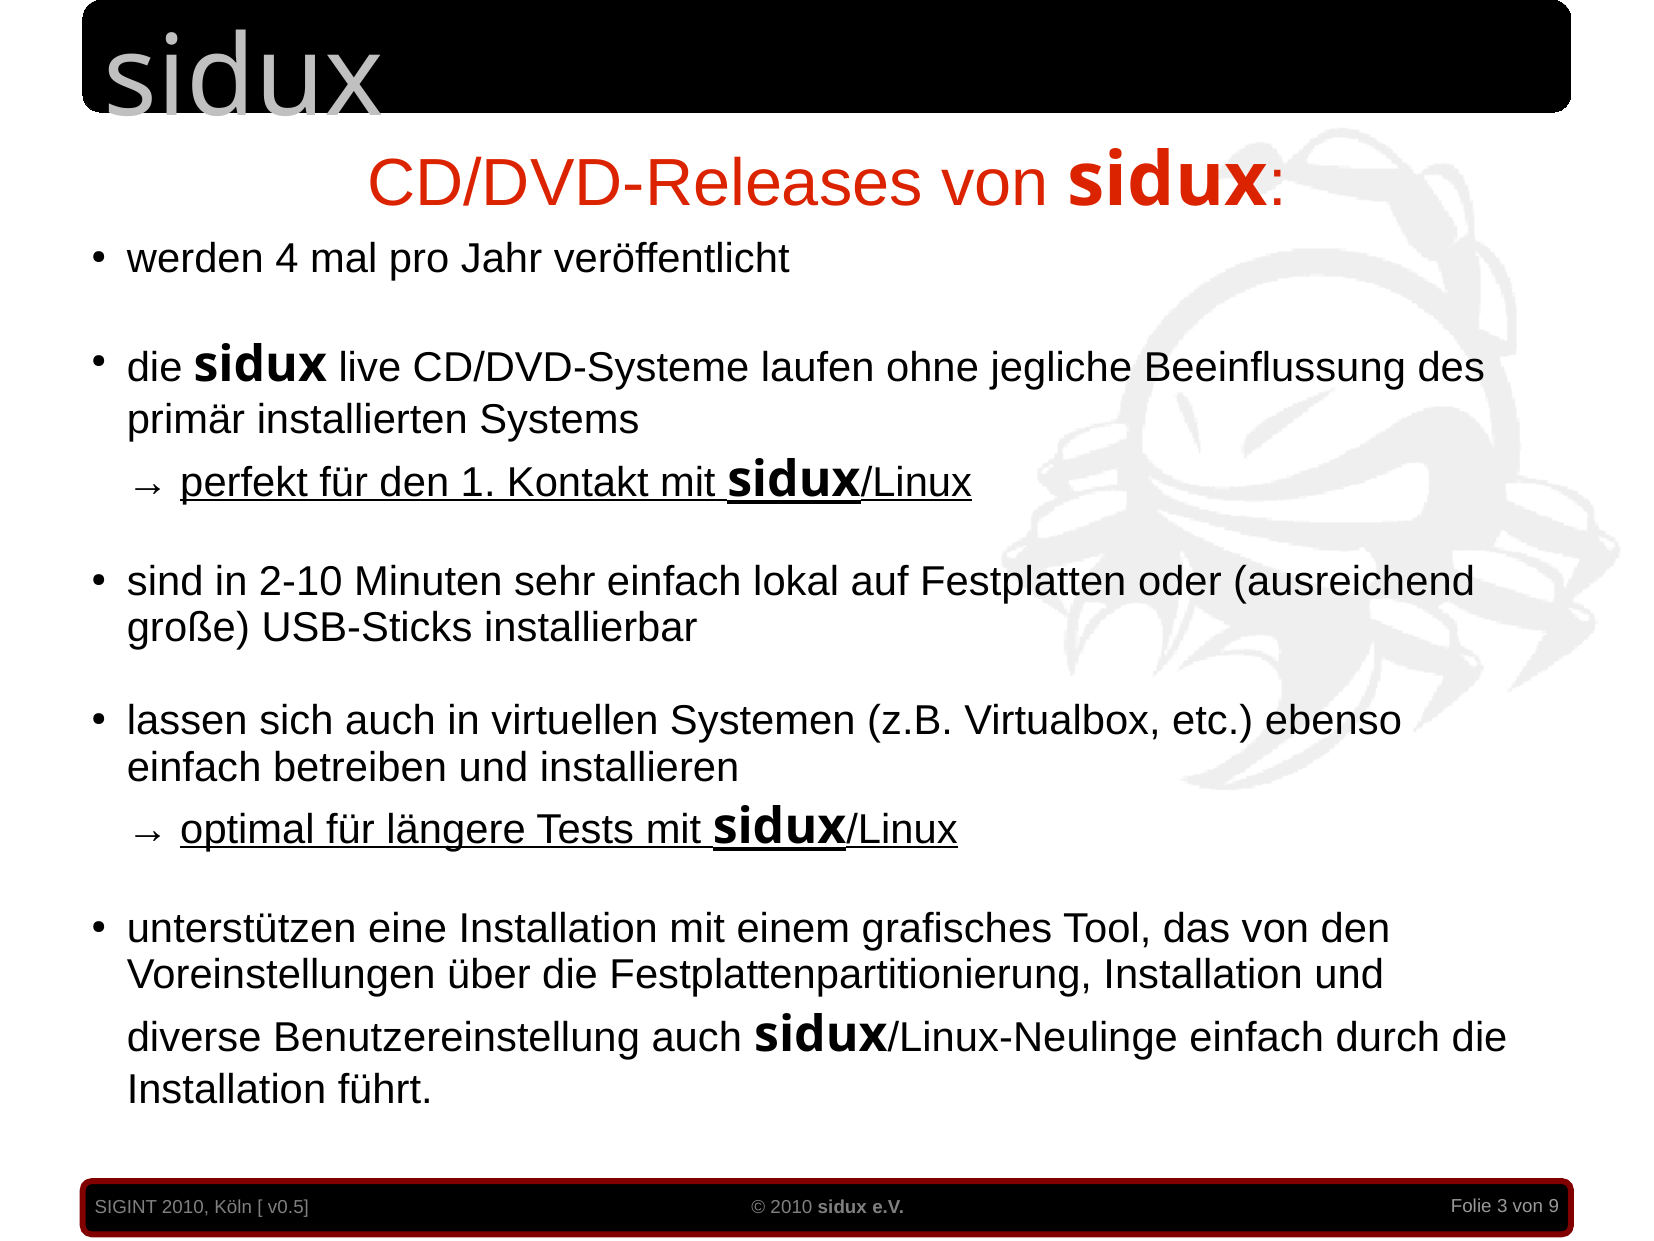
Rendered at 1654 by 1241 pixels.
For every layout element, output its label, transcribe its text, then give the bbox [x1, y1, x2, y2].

text_box CD/DVD-Releases von sidux: [88, 118, 1565, 211]
text_box werden 4 mal pro Jahr veröffentlicht die sidux live CD/DVD-Systeme laufen ohne jegliche Beeinflussung des primär installierten Systems → perfekt für den 1. Kontakt mit sidux/Linux sind in 2-10 Minuten sehr einfach lokal auf Festplatten oder (ausreichend große) USB-Sticks installierbar lassen sich auch in virtuellen Systemen (z.B. Virtualbox, etc.) ebenso einfach betreiben und installieren → optimal für längere Tests mit sidux/Linux unterstützen eine Installation mit einem grafisches Tool, das von den Voreinstellungen über die Festplattenpartitionierung, Installation und diverse Benutzereinstellung auch sidux/Linux-Neulinge einfach durch die Installation führt. [41, 224, 1531, 1170]
picture [997, 122, 1625, 798]
